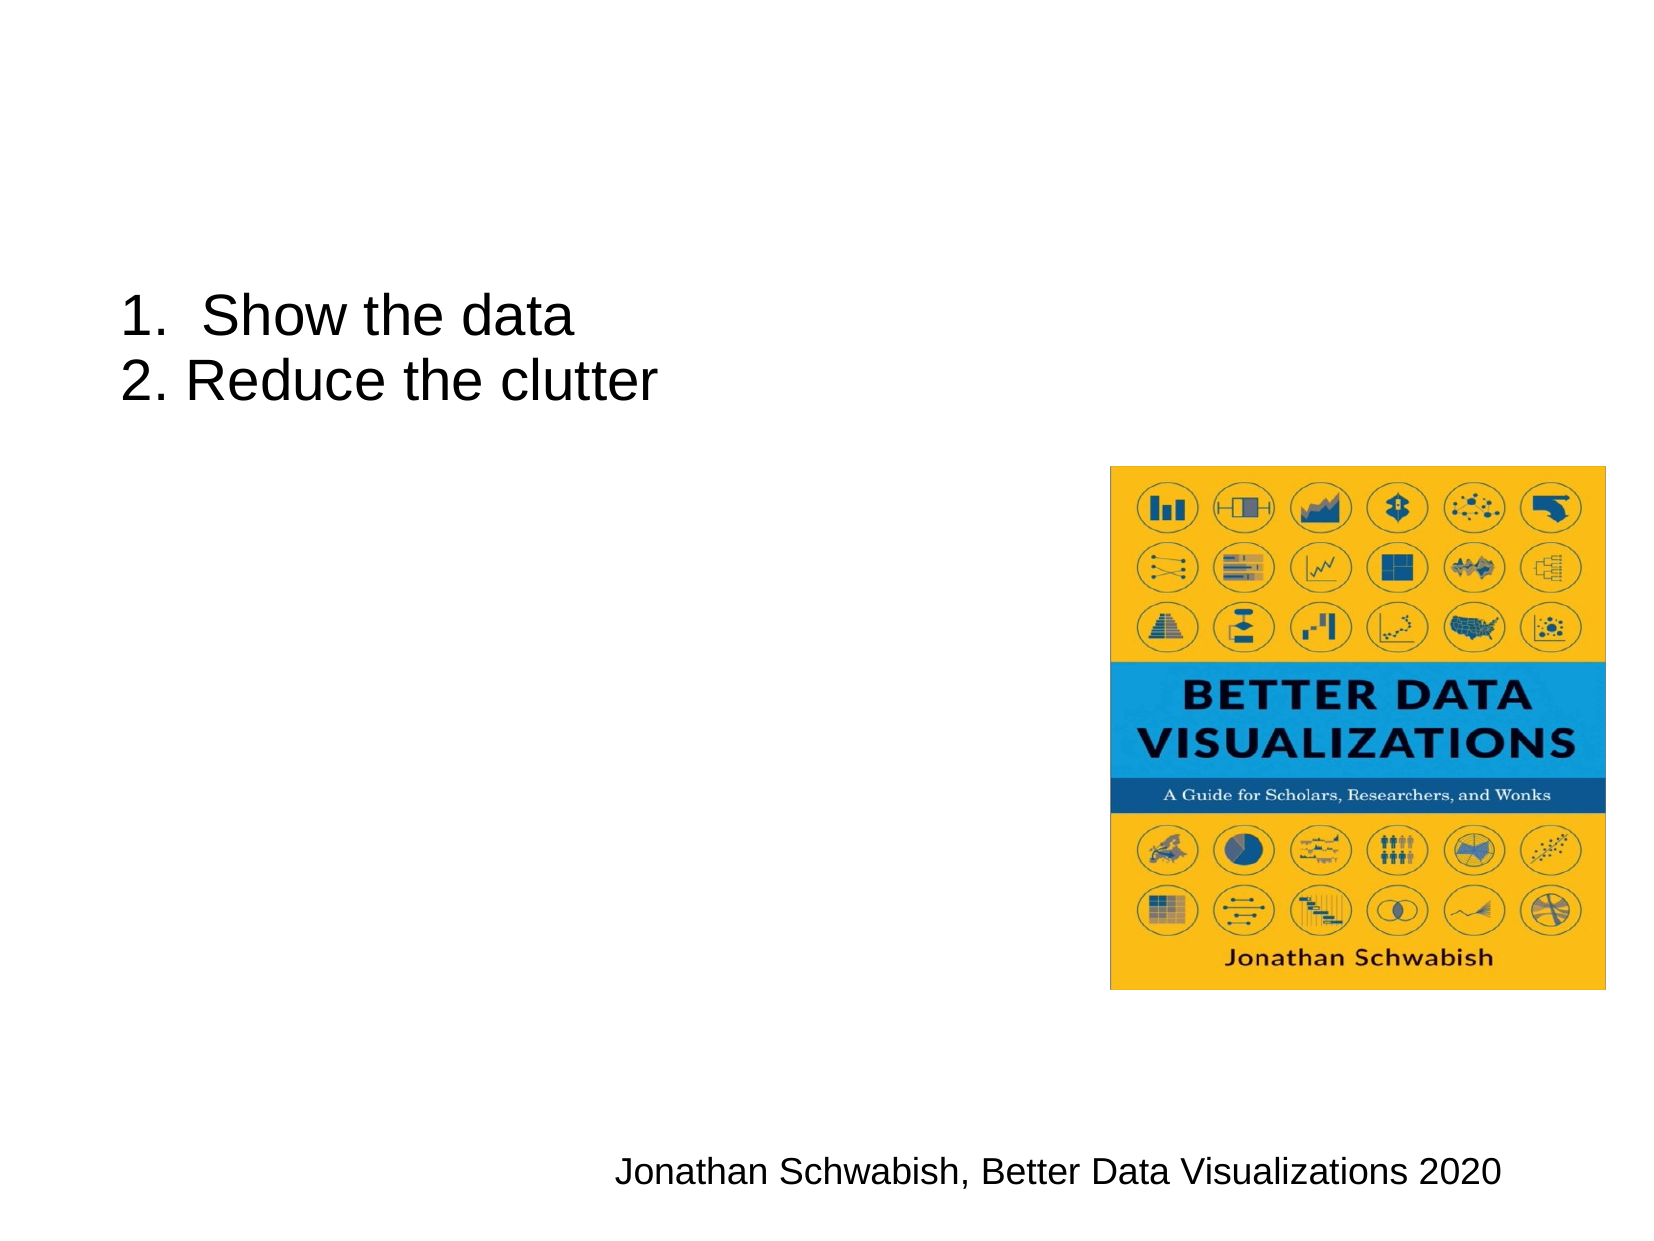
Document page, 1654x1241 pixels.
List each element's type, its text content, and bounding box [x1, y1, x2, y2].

text_box 1. Show the data 2. Reduce the clutter [106, 275, 1006, 616]
text_box Jonathan Schwabish, Better Data Visualizations 2020 [600, 1143, 1520, 1201]
picture [1110, 466, 1606, 991]
